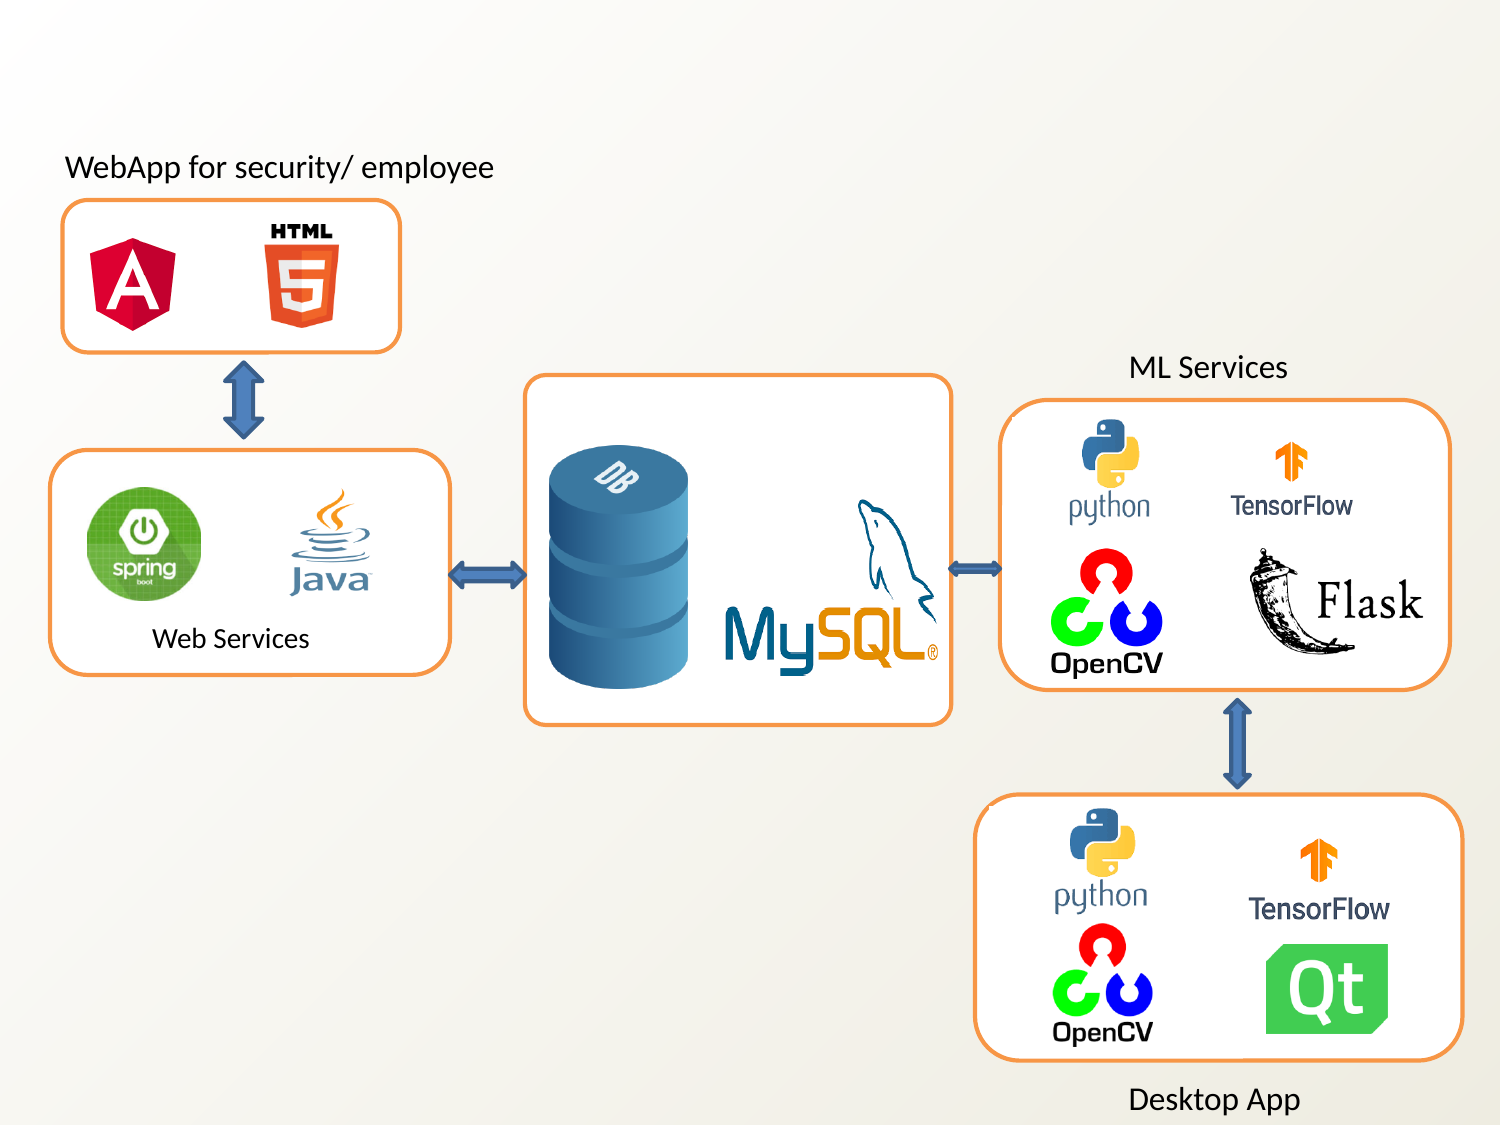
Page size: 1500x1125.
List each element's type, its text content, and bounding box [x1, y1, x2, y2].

text_box Web Services [137, 612, 350, 663]
picture [1050, 548, 1163, 679]
picture [1250, 548, 1430, 662]
picture [1012, 412, 1396, 544]
picture [287, 487, 373, 597]
text_box [1224, 699, 1250, 788]
text_box Desktop App [1113, 1069, 1316, 1125]
text_box ML Services [1113, 337, 1304, 393]
picture [75, 224, 190, 340]
text_box [62, 199, 400, 353]
picture [549, 445, 688, 689]
text_box WebApp for security/ employee [49, 137, 575, 193]
text_box [225, 362, 263, 438]
picture [725, 499, 938, 676]
picture [249, 224, 354, 329]
picture [989, 806, 1440, 1034]
picture [1052, 923, 1153, 1047]
text_box [975, 794, 1463, 1061]
picture [87, 487, 201, 601]
text_box [50, 374, 1450, 726]
